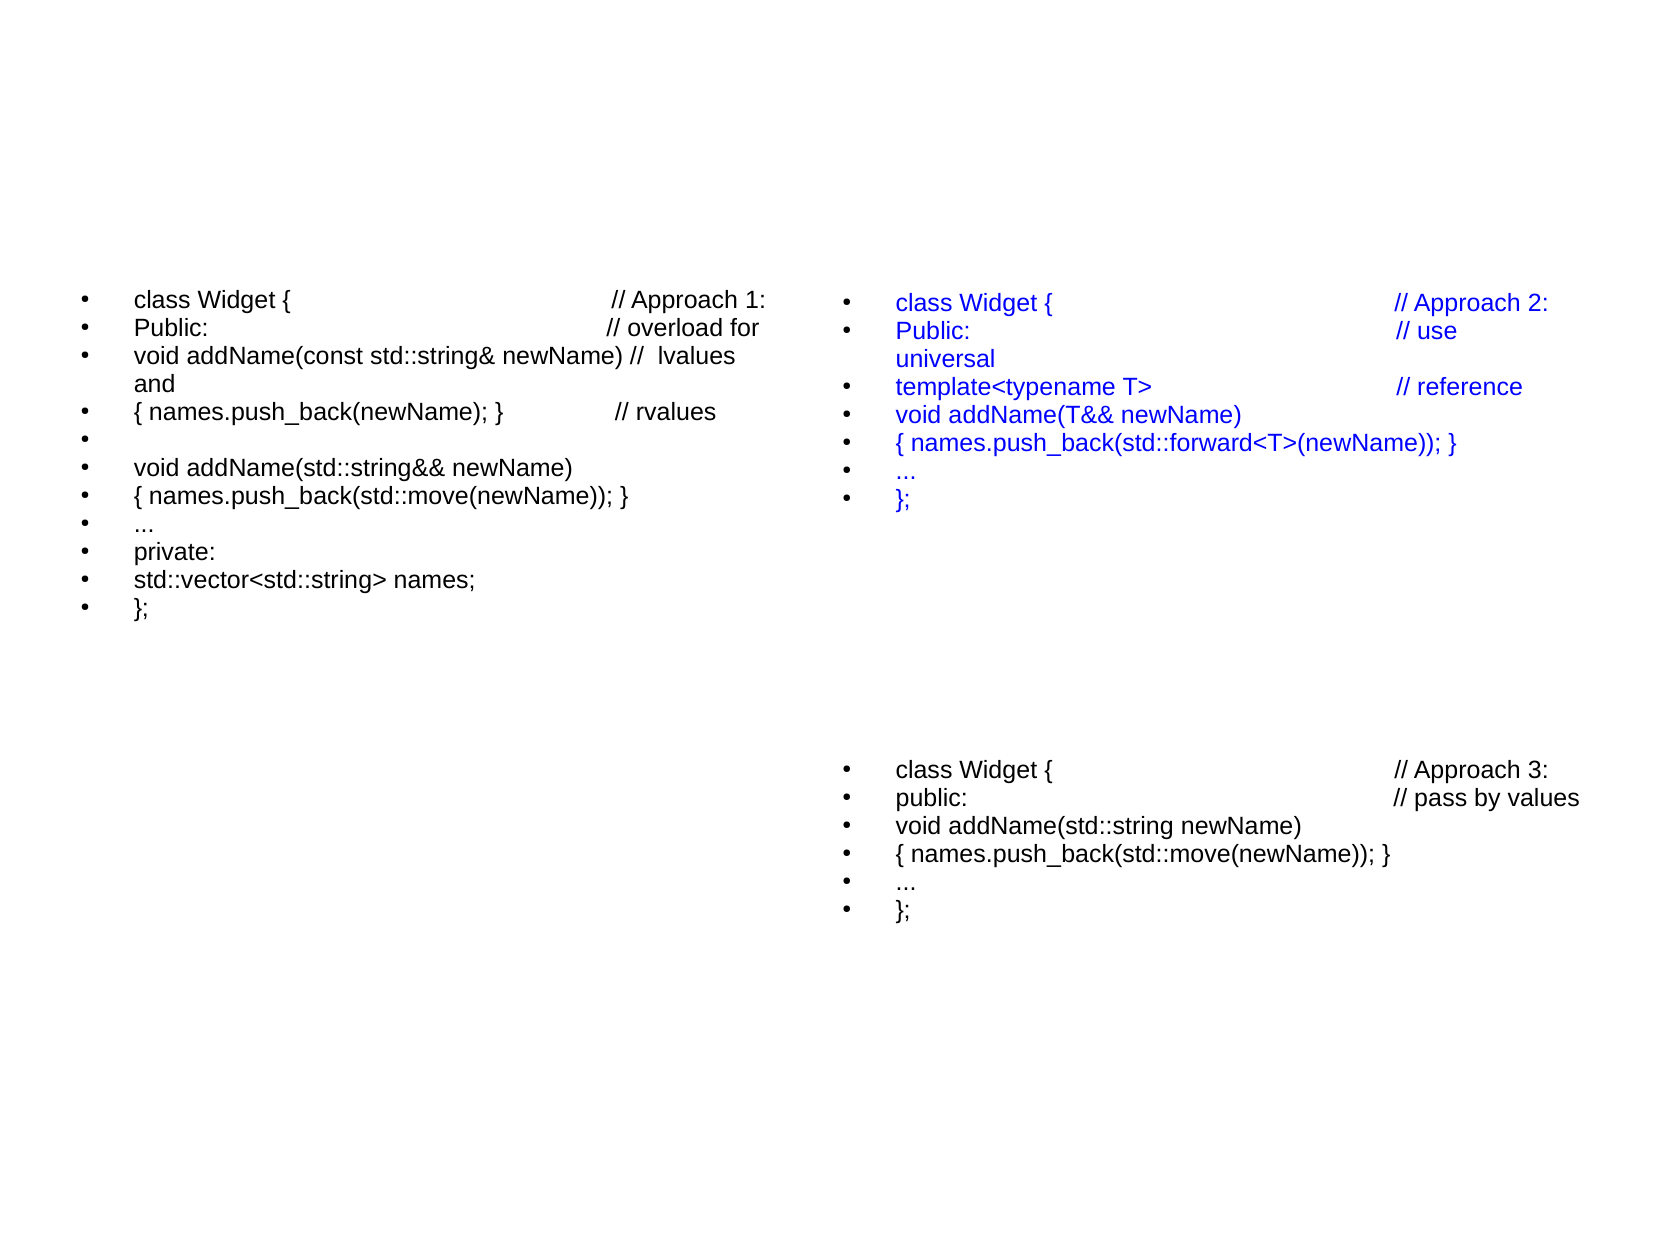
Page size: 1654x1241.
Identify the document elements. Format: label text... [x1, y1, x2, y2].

text_box class Widget { // Approach 2: Public: // use universal template<typename T> // reference void addName(T&& newName) { names.push_back(std::forward<T>(newName)); } ... }; [810, 281, 1566, 706]
text_box class Widget { // Approach 1: Public: // overload for void addName(const std::string& newName) // lvalues and { names.push_back(newName); } // rvalues void addName(std::string&& newName) { names.push_back(std::move(newName)); } ... private: std::vector<std::string> names; }; [48, 278, 787, 994]
text_box class Widget { // Approach 3: public: // pass by values void addName(std::string newName) { names.push_back(std::move(newName)); } ... }; [810, 748, 1623, 1081]
